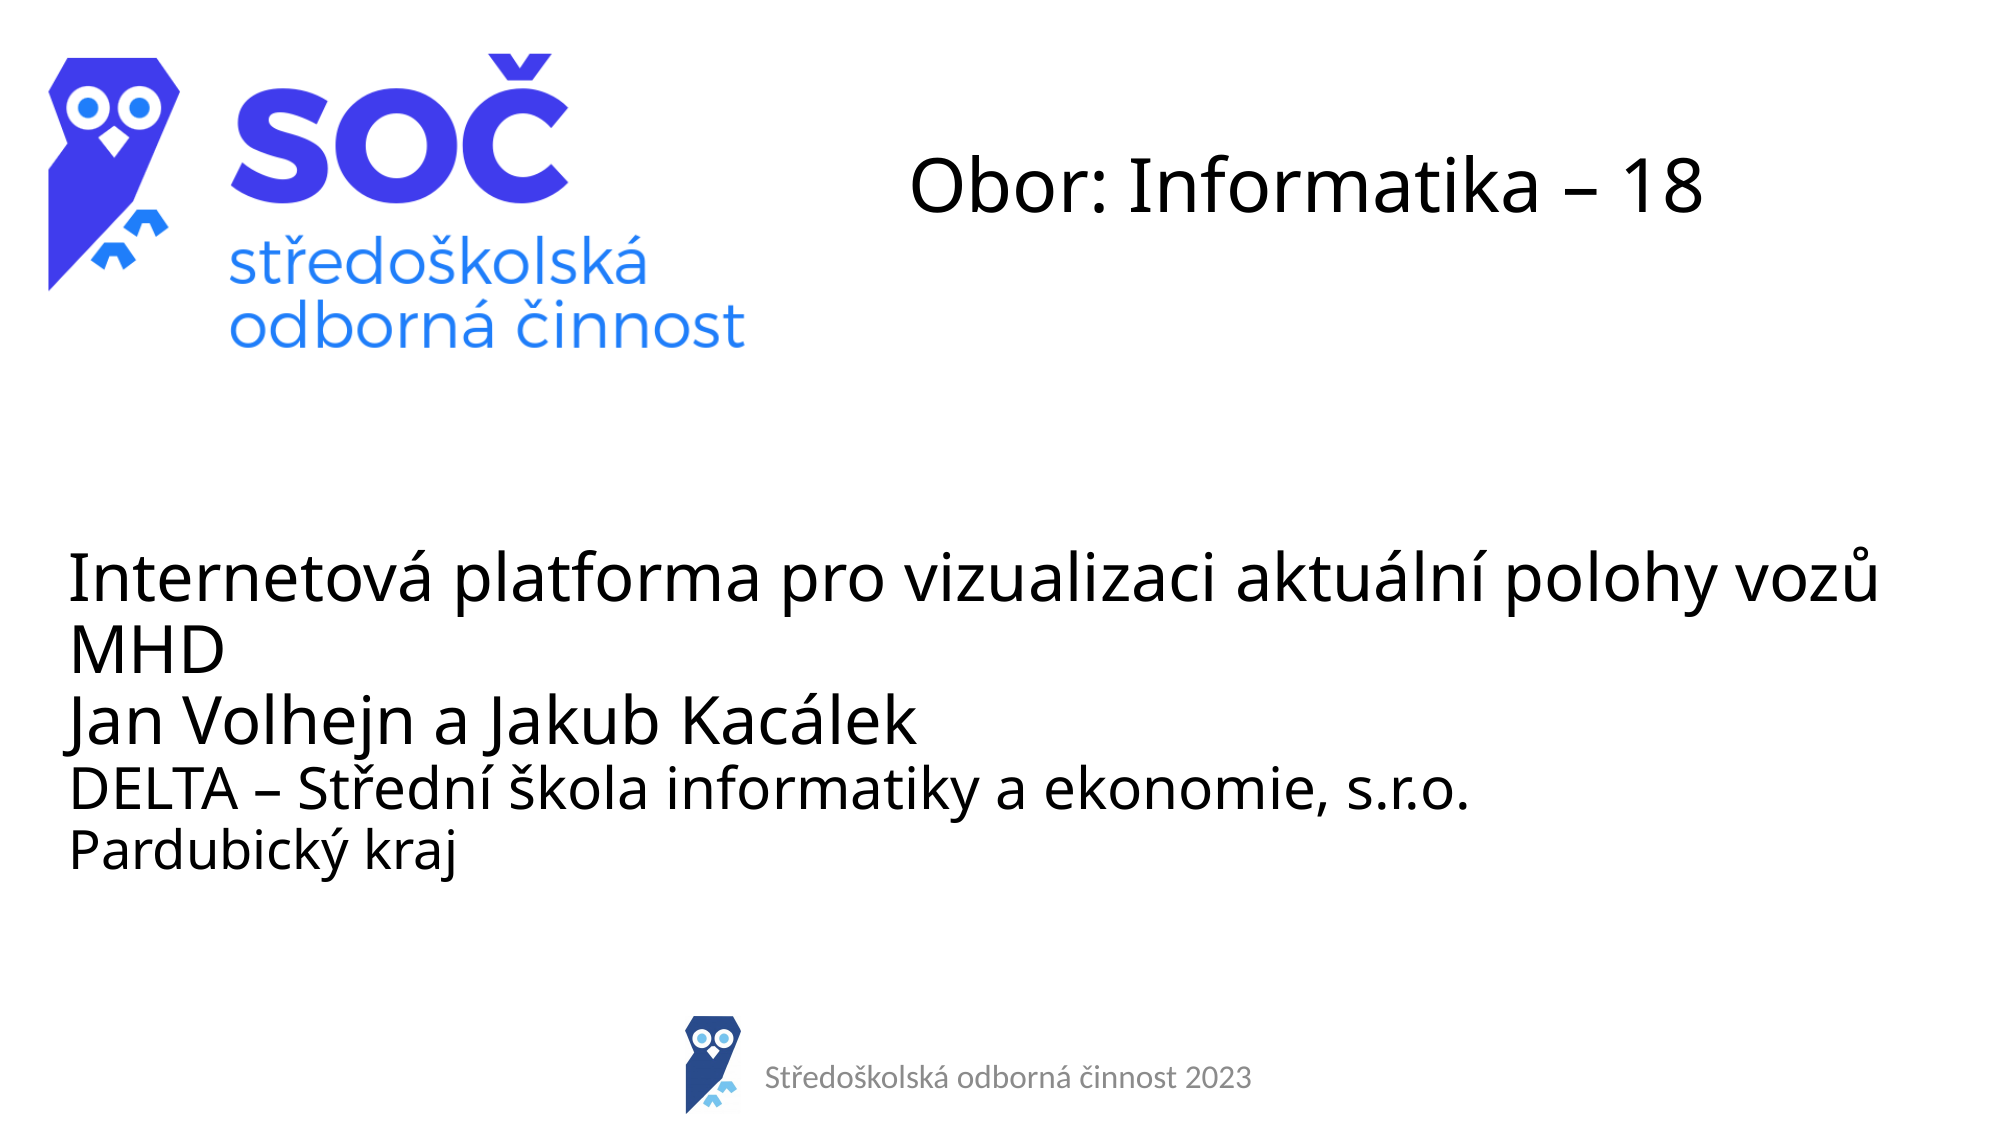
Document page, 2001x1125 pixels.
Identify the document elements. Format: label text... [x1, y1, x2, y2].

title Internetová platforma pro vizualizaci aktuální polohy vozů MHD Jan Volhejn a Jakub Kacálek DELTA – Střední škola informatiky a ekonomie, s.r.o. Pardubický kraj [24, 429, 1928, 995]
text_box Obor: Informatika – 18 [893, 130, 1895, 235]
picture [37, 37, 751, 376]
picture [685, 1016, 741, 1114]
